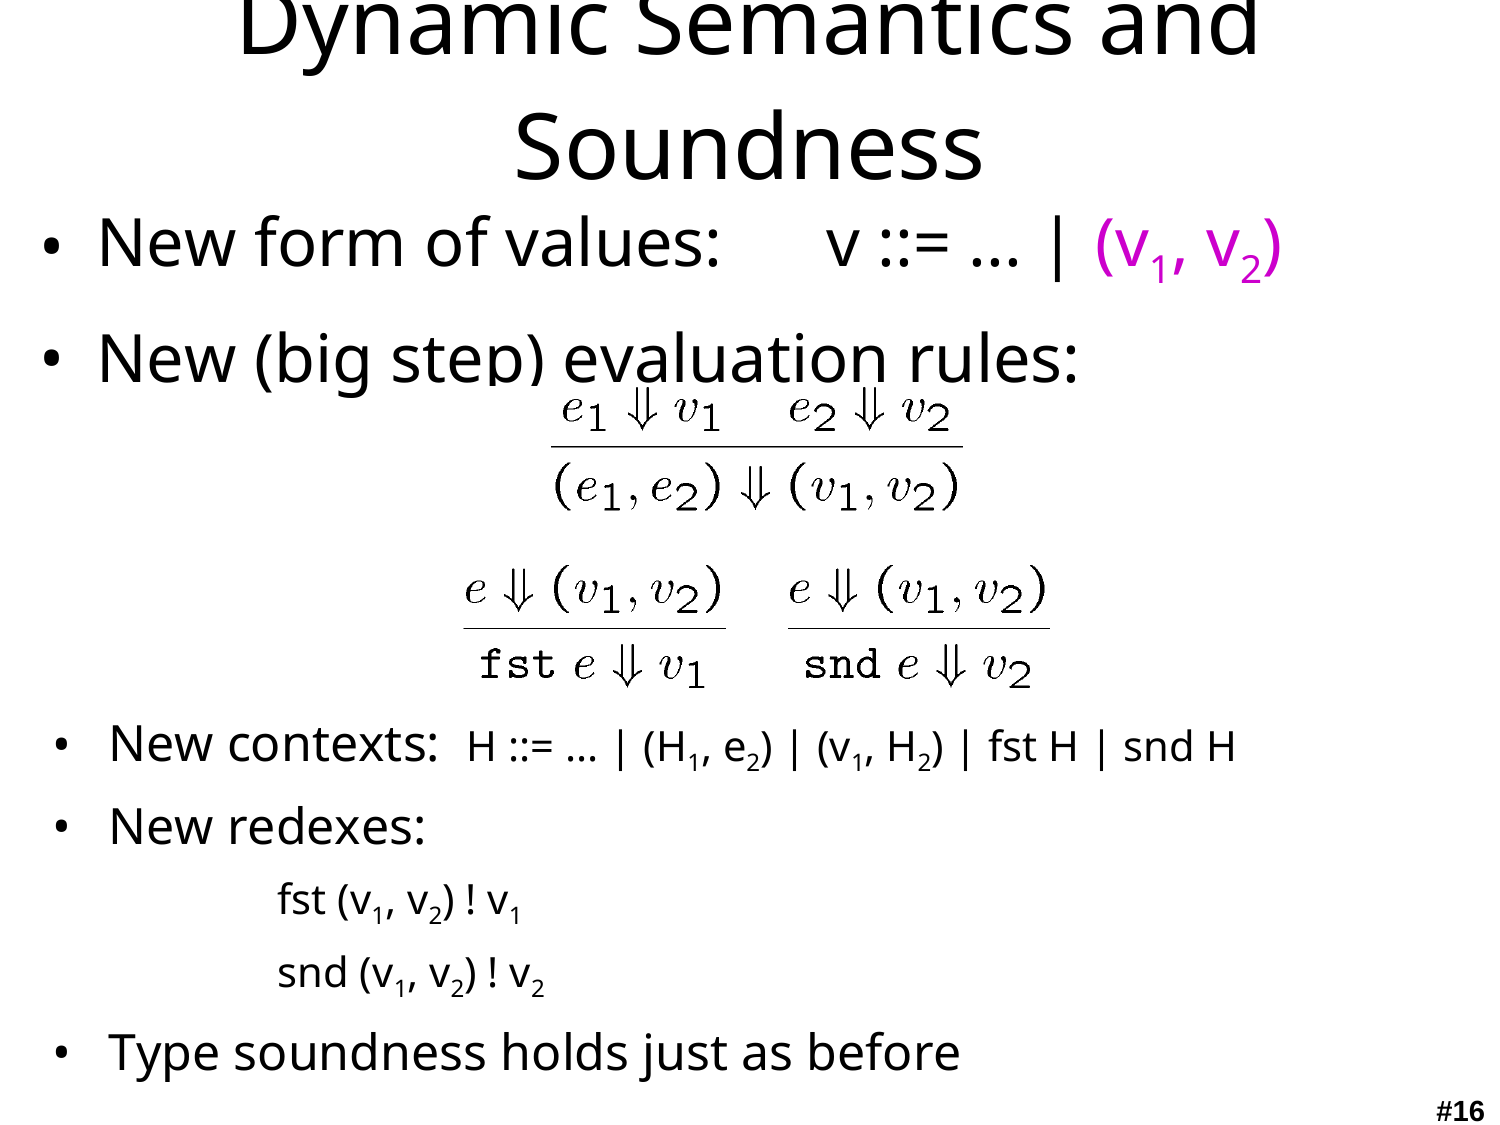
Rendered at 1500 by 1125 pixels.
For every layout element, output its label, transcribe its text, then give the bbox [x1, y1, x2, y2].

text_box New contexts: H ::= ... | (H1, e2) | (v1, H2) | fst H | snd H New redexes: fst (v1, v2) ! v1 snd (v1, v2) ! v2 Type soundness holds just as before [37, 699, 1401, 1050]
title Dynamic Semantics and Soundness [24, 0, 1476, 175]
picture [462, 386, 1050, 688]
list New form of values: v ::= ... | (v1, v2) New (big step) evaluation rules: [24, 187, 1476, 480]
